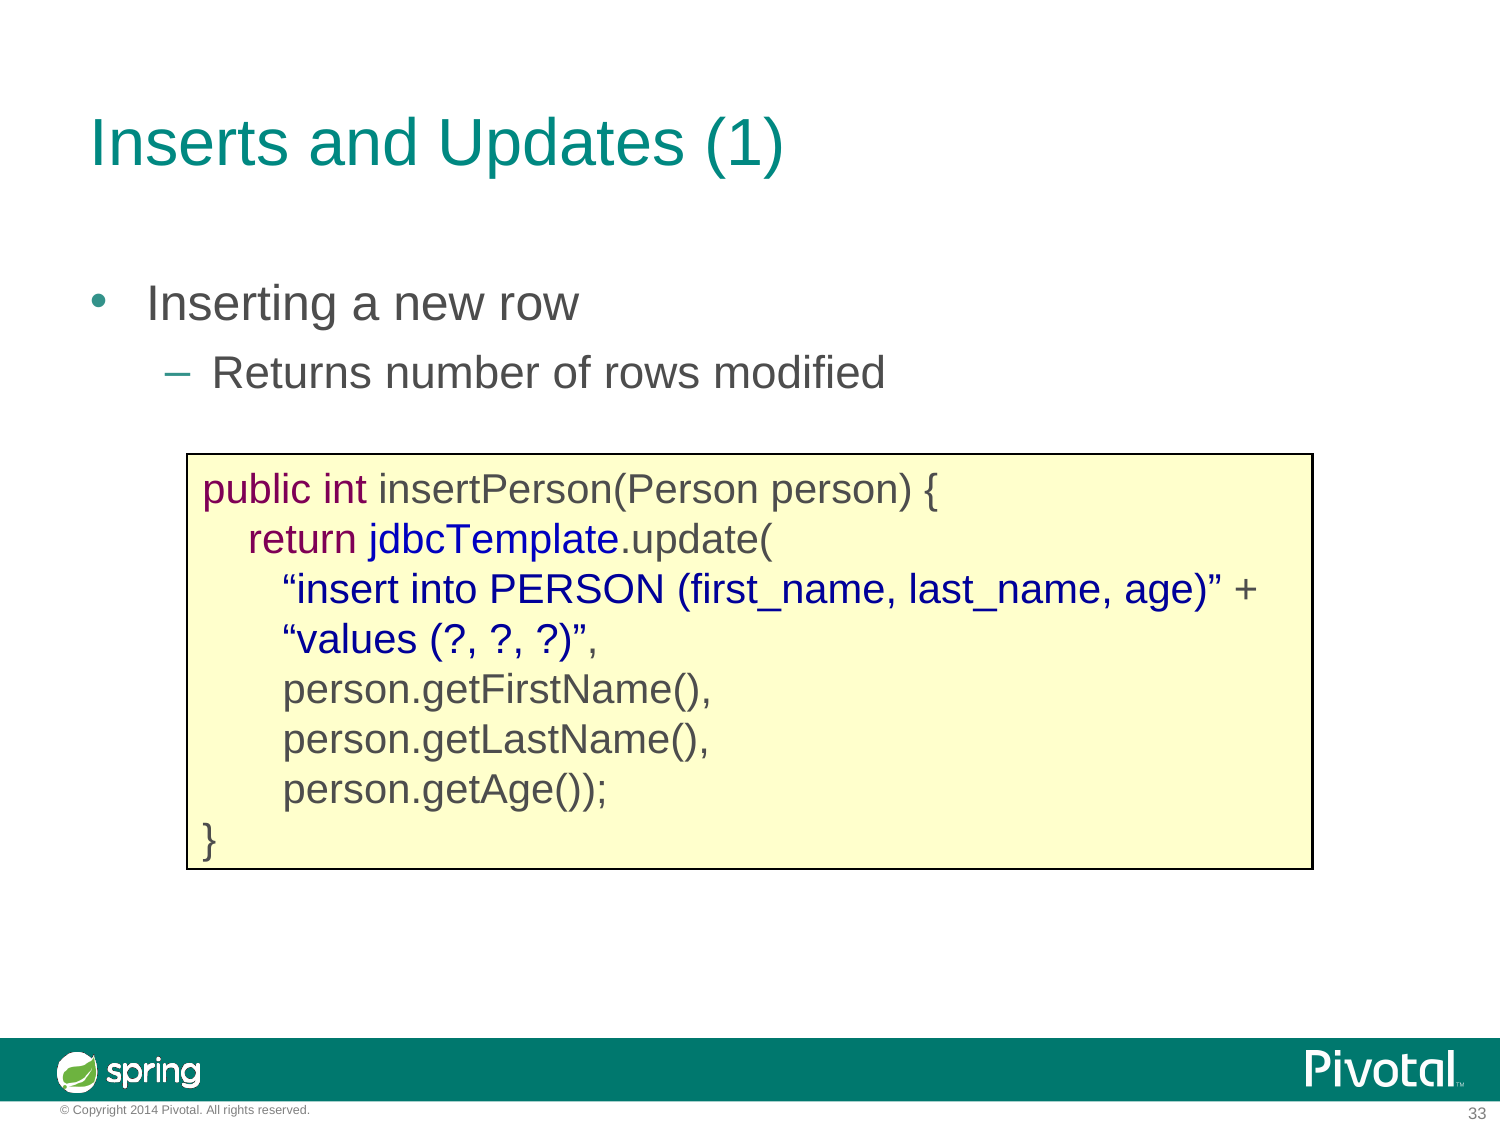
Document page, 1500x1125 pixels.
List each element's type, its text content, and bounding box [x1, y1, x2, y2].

picture [1306, 1050, 1464, 1087]
text_box public int insertPerson(Person person) { return jdbcTemplate.update( “insert into PERSON (first_name, last_name, age)” + “values (?, ?, ?)”, person.getFirstName(), person.getLastName(), person.getAge()); } [187, 453, 1313, 870]
title Inserts and Updates (1) [75, 45, 1426, 233]
list Inserting a new row Returns number of rows modified [75, 262, 1426, 1005]
picture [32, 1041, 210, 1103]
